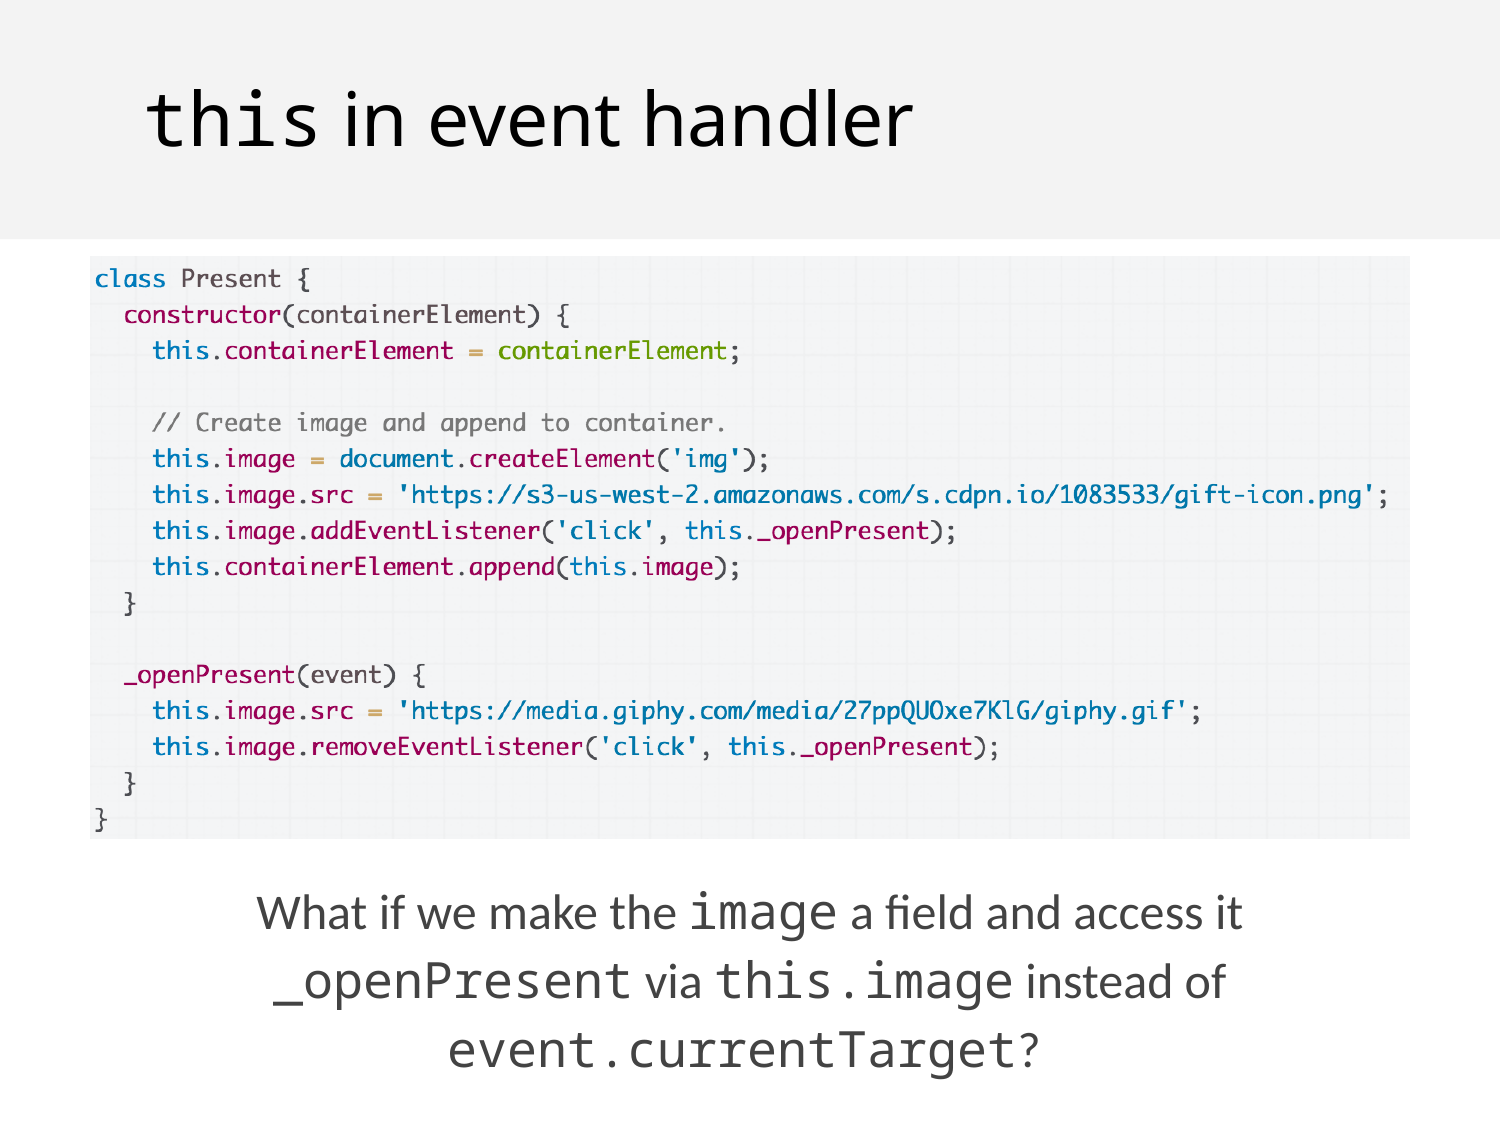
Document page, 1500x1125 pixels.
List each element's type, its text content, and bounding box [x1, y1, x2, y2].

title this in event handler [128, 56, 1372, 183]
picture [90, 256, 1410, 839]
list What if we make the image a field and access it _openPresent via this.image instead of event.currentTarget? [128, 855, 1372, 1027]
